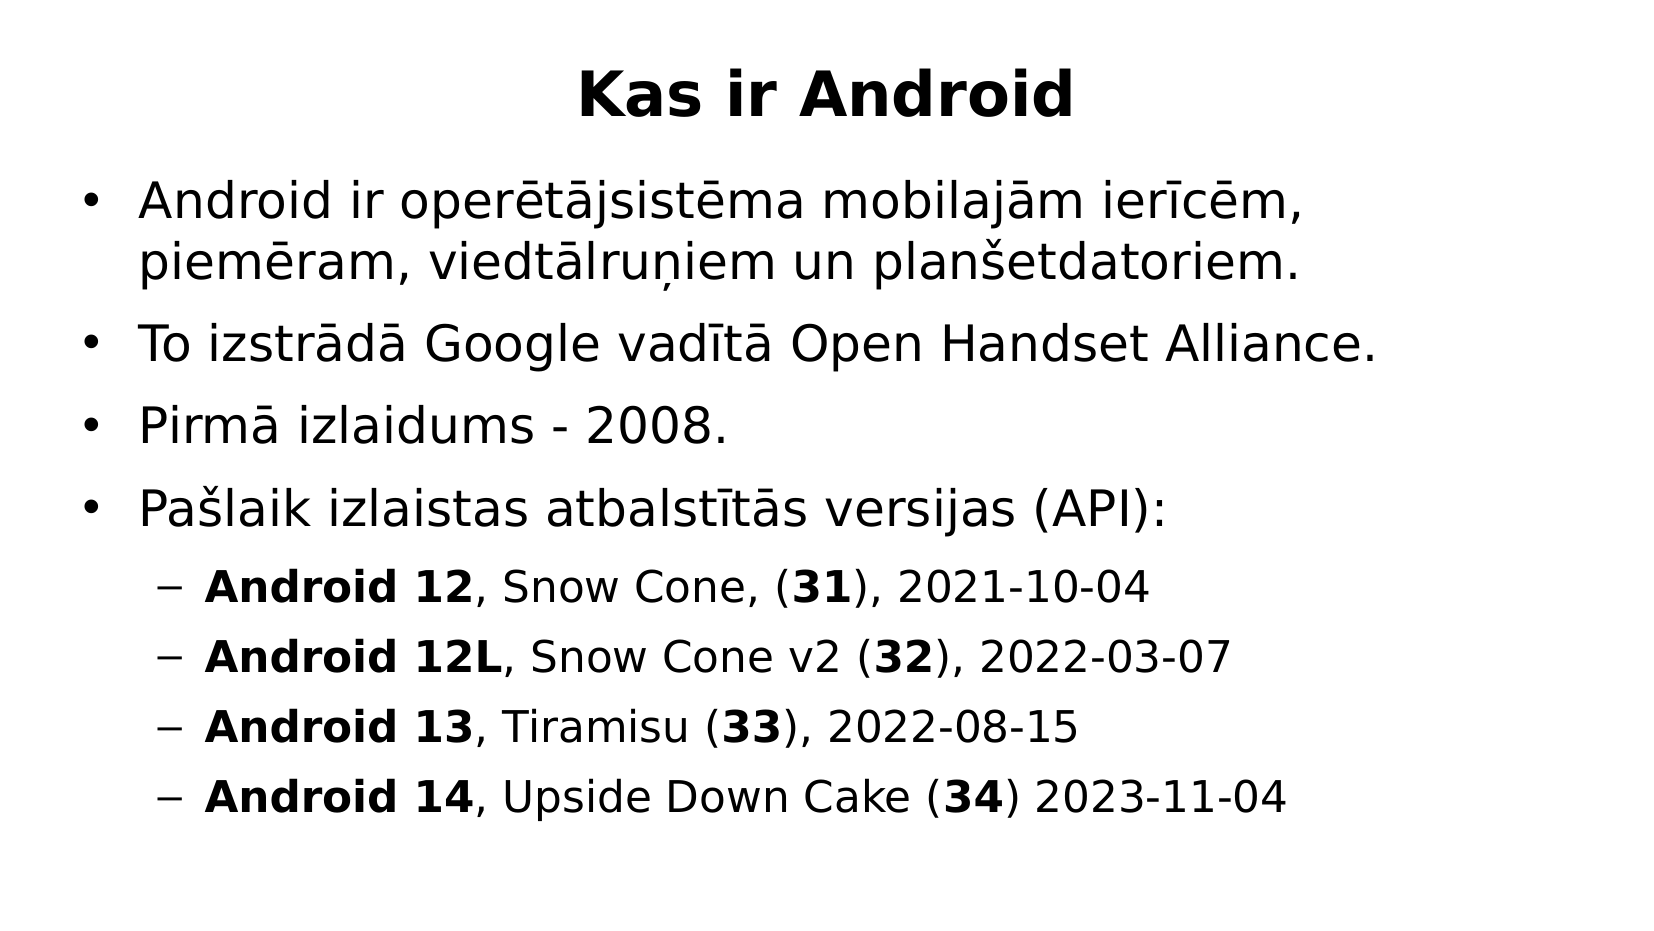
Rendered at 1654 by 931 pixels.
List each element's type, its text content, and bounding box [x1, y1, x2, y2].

title Kas ir Android [82, 36, 1571, 147]
list Android ir operētājsistēma mobilajām ierīcēm, piemēram, viedtālruņiem un planšetdatoriem. To izstrādā Google vadītā Open Handset Alliance. Pirmā izlaidums - 2008. Pašlaik izlaistas atbalstītās versijas (API): Android 12, Snow Cone, (31), 2021-10-04 Android 12L, Snow Cone v2 (32), 2022-03-07 Android 13, Tiramisu (33), 2022-08-15 Android 14, Upside Down Cake (34) 2023-11-04 [82, 168, 1538, 889]
